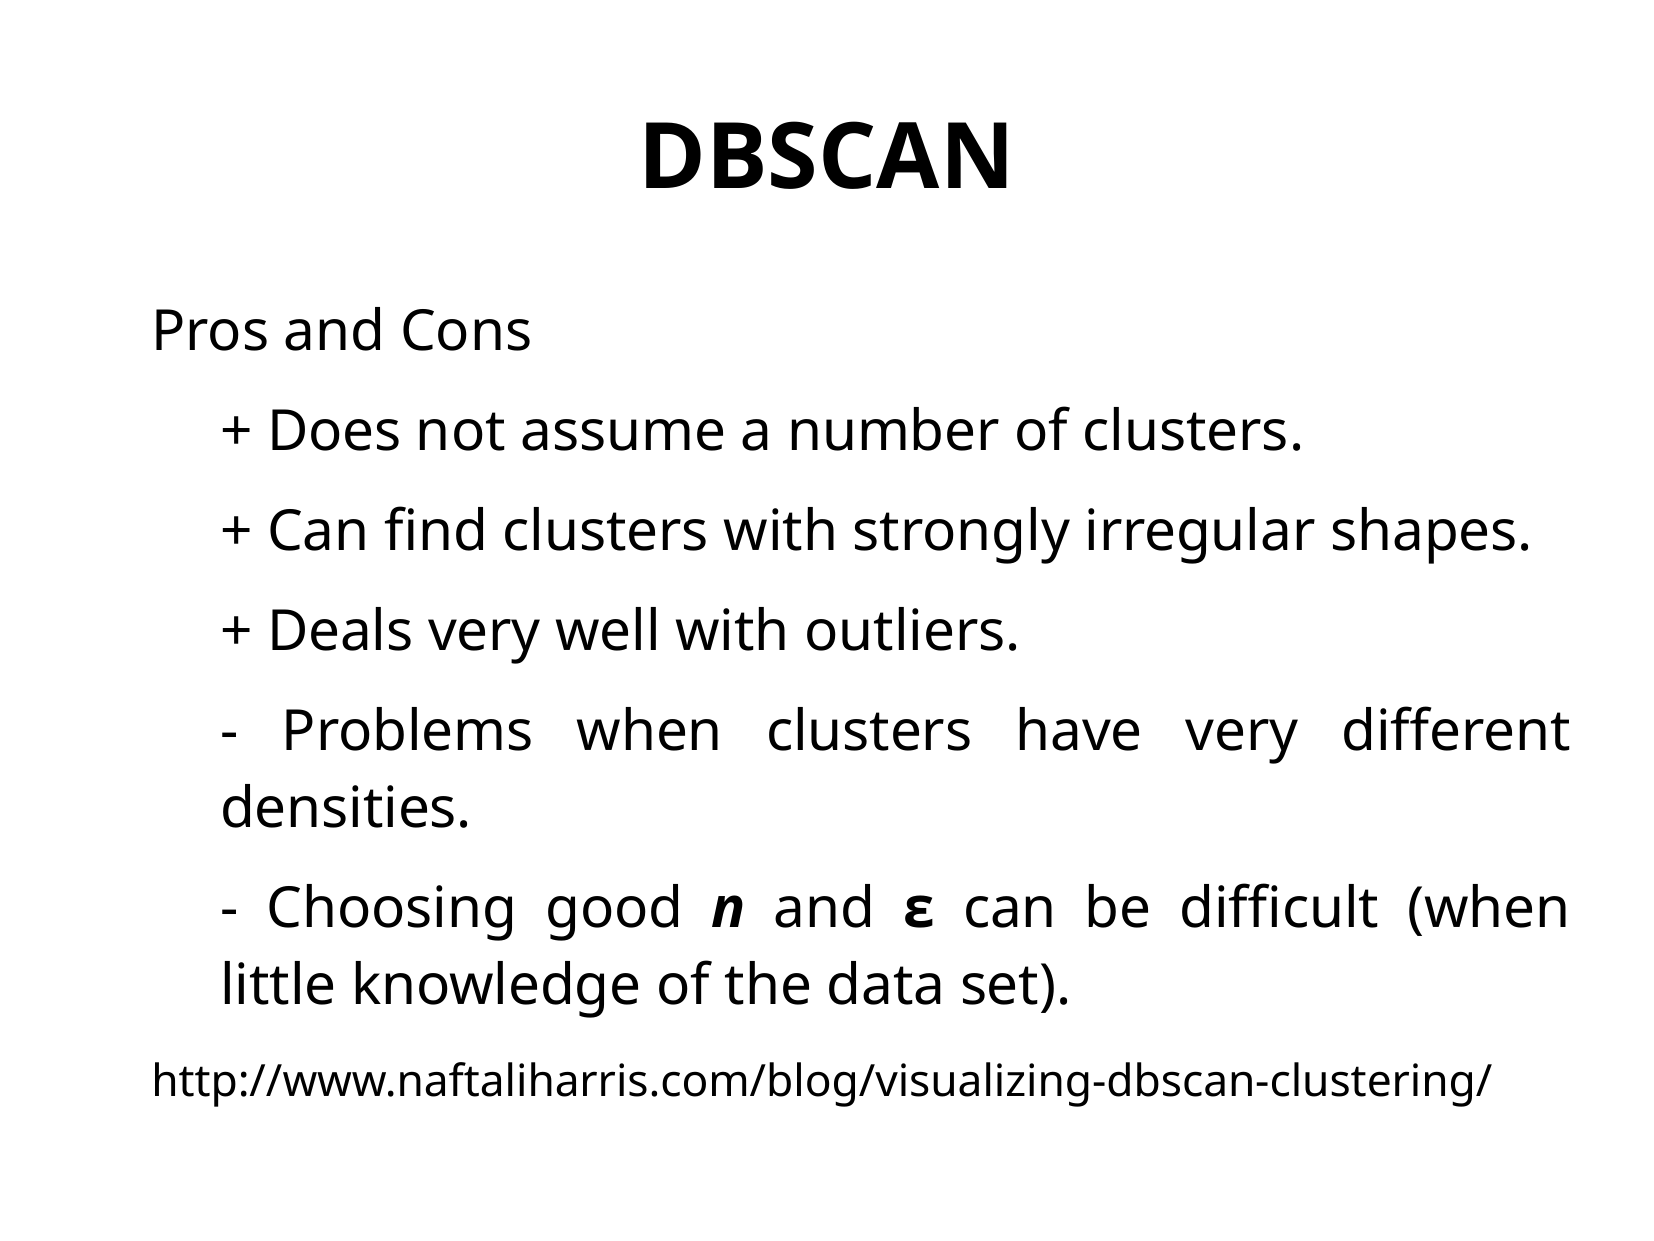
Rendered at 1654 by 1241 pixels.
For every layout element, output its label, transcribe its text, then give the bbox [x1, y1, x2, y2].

list Pros and Cons + Does not assume a number of clusters. + Can find clusters with strongly irregular shapes. + Deals very well with outliers. - Problems when clusters have very different densities. - Choosing good n and ε can be difficult (when little knowledge of the data set). http://www.naftaliharris.com/blog/visualizing-dbscan-clustering/ [82, 290, 1571, 1126]
title DBSCAN [82, 49, 1571, 257]
